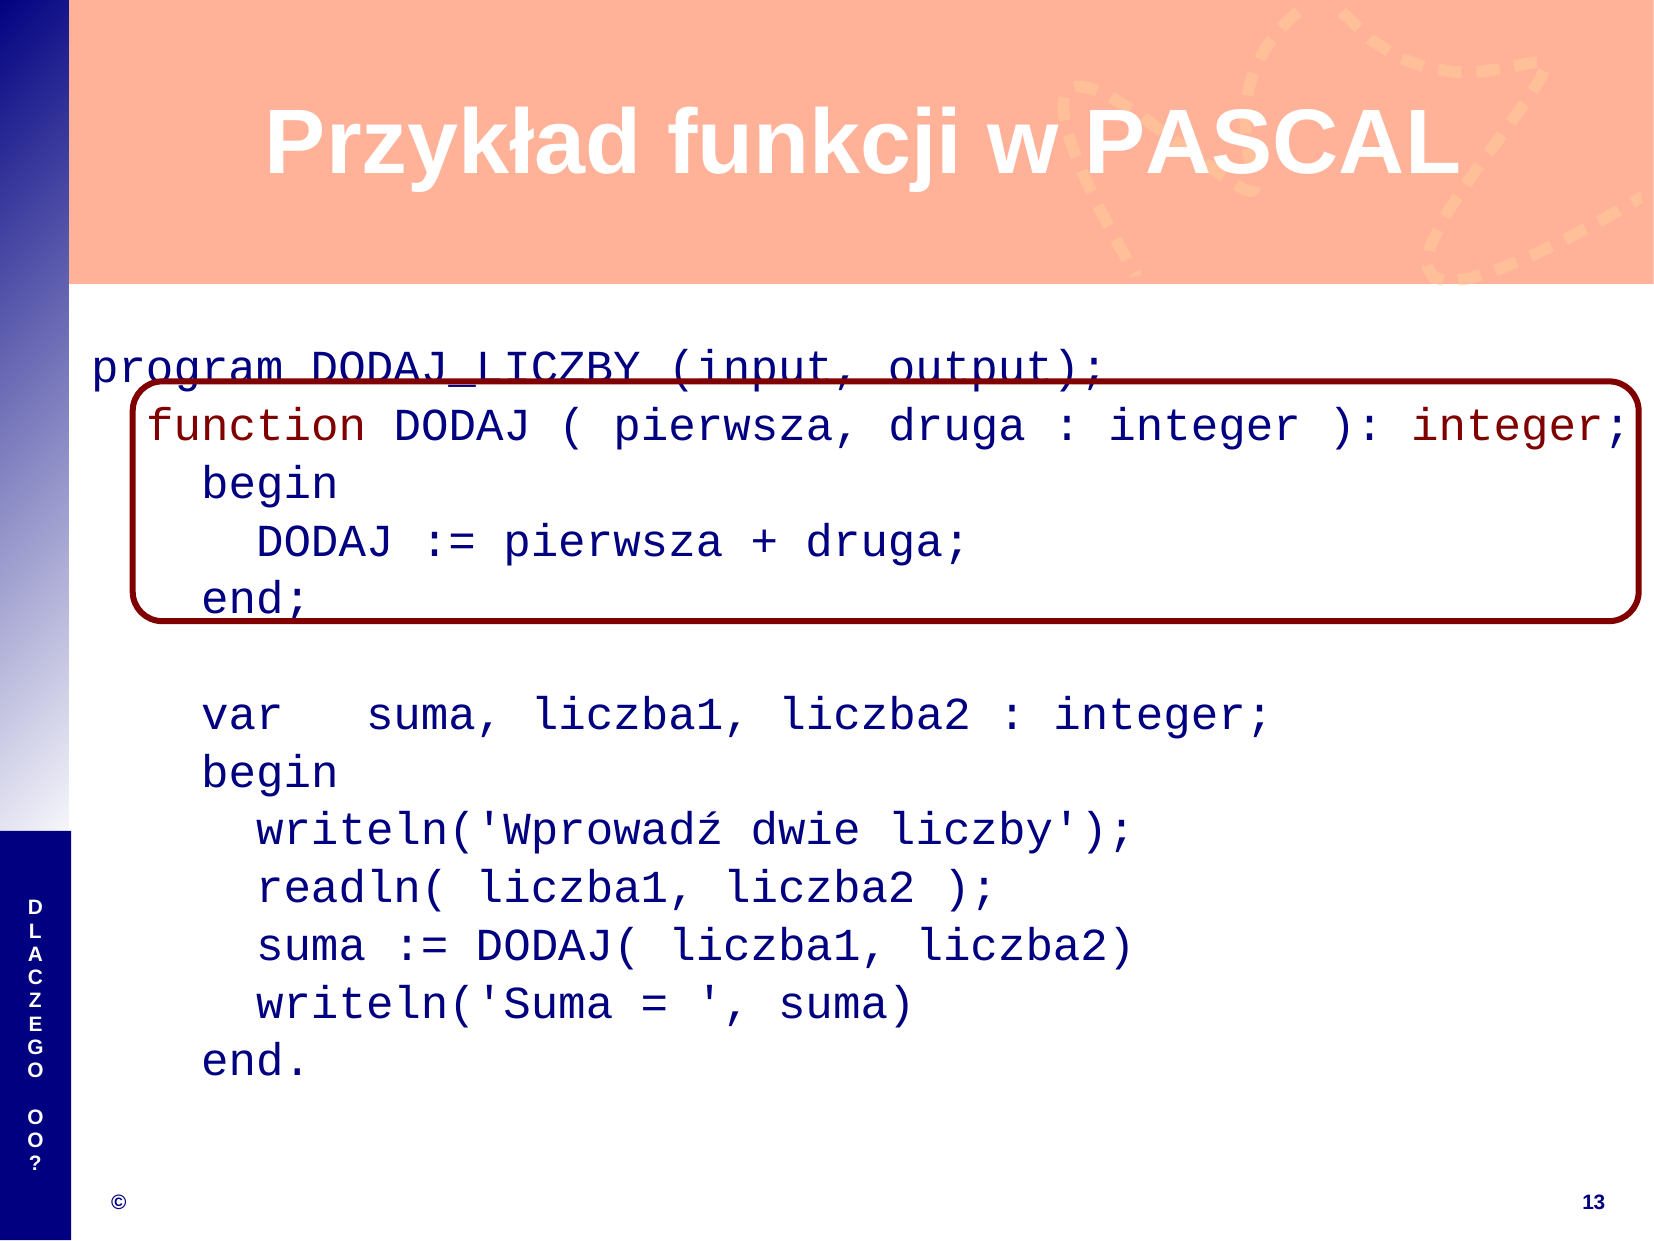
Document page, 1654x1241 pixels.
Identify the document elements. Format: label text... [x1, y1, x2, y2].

text_box D L A C Z E G O O O ? [0, 830, 71, 1241]
title Przykład funkcji w PASCAL [111, 37, 1617, 246]
list program DODAJ_LICZBY (input, output); function DODAJ ( pierwsza, druga : integer ): integer; begin DODAJ := pierwsza + druga; end; var suma, liczba1, liczba2 : integer; begin writeln('Wprowadź dwie liczby'); readln( liczba1, liczba2 ); suma := DODAJ( liczba1, liczba2) writeln('Suma = ', suma) end. [91, 344, 1654, 1148]
